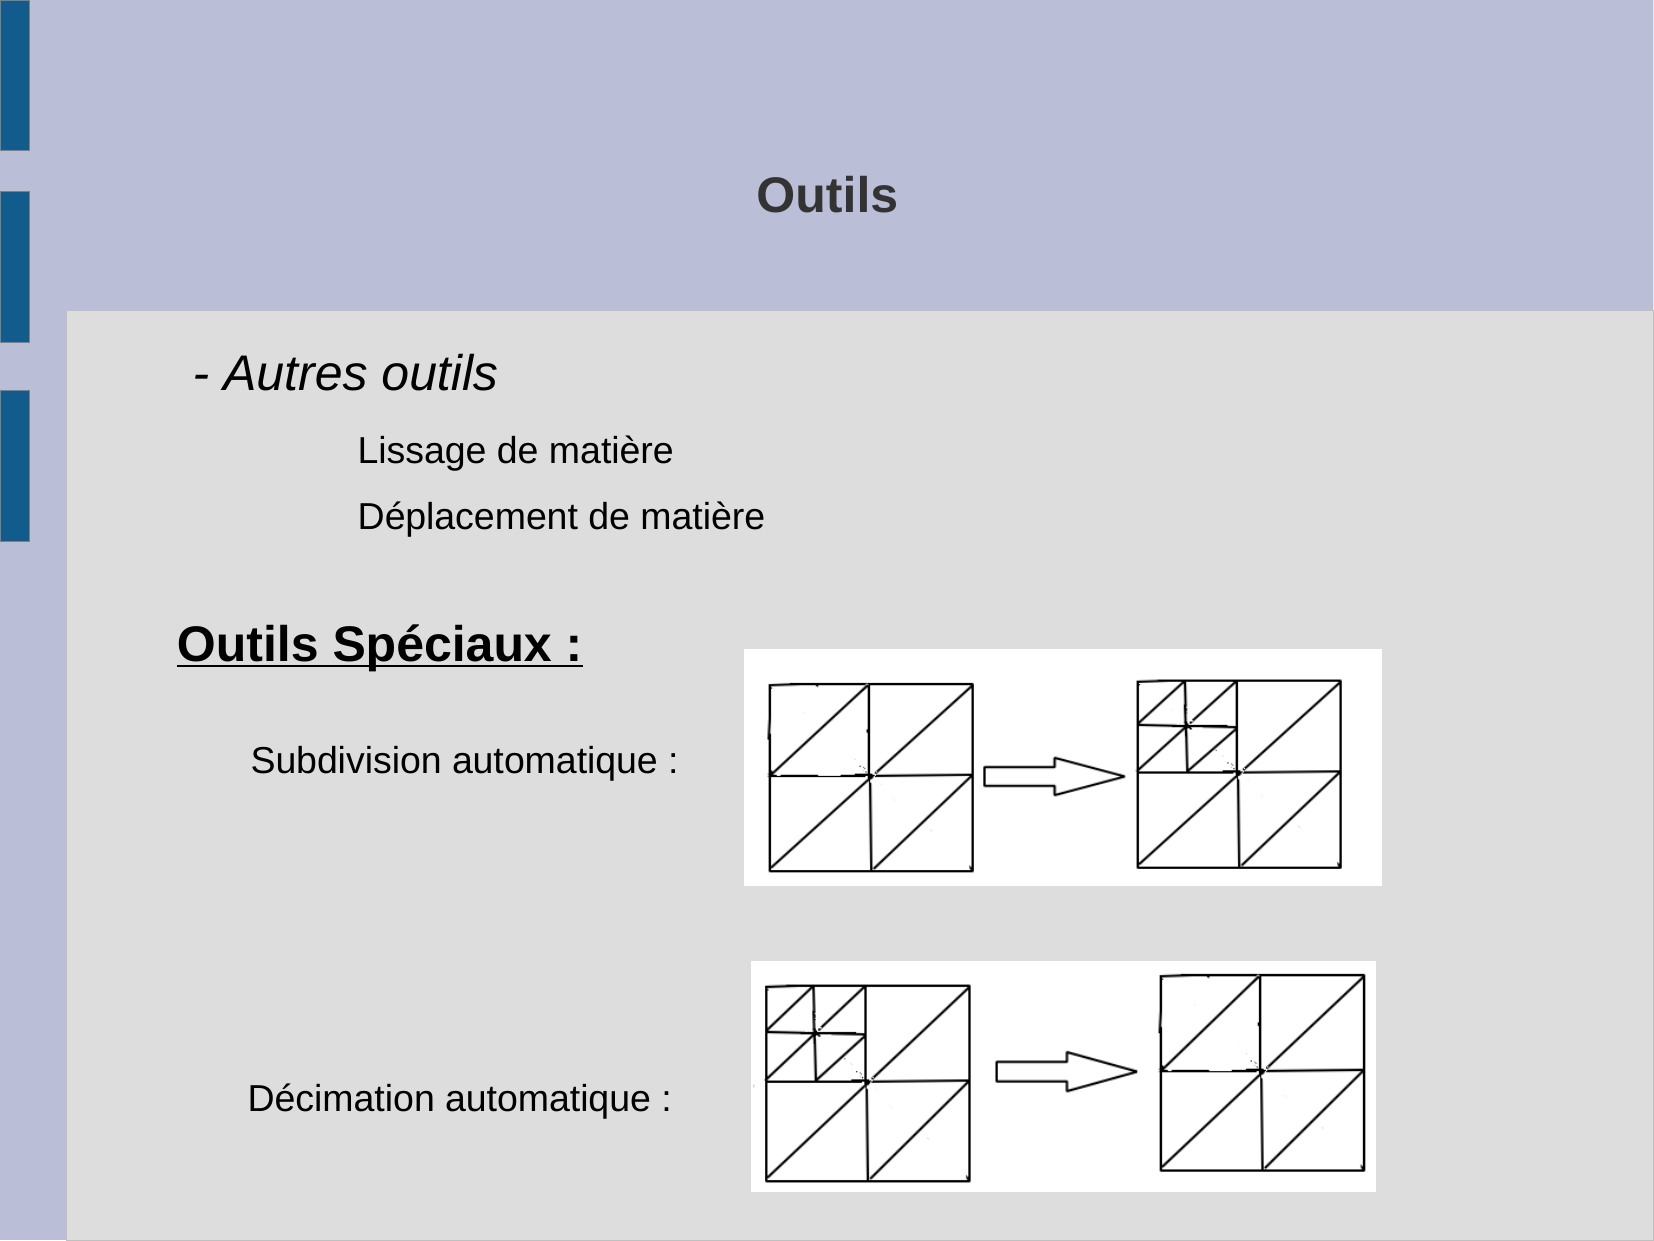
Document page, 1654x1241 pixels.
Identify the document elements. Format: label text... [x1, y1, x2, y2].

title Outils [121, 91, 1534, 299]
picture [751, 961, 1376, 1192]
list - Autres outils Lissage de matière Déplacement de matière [121, 344, 1534, 1065]
picture [744, 649, 1382, 886]
text_box Outils Spéciaux : Subdivision automatique : Décimation automatique : [162, 553, 1568, 1241]
